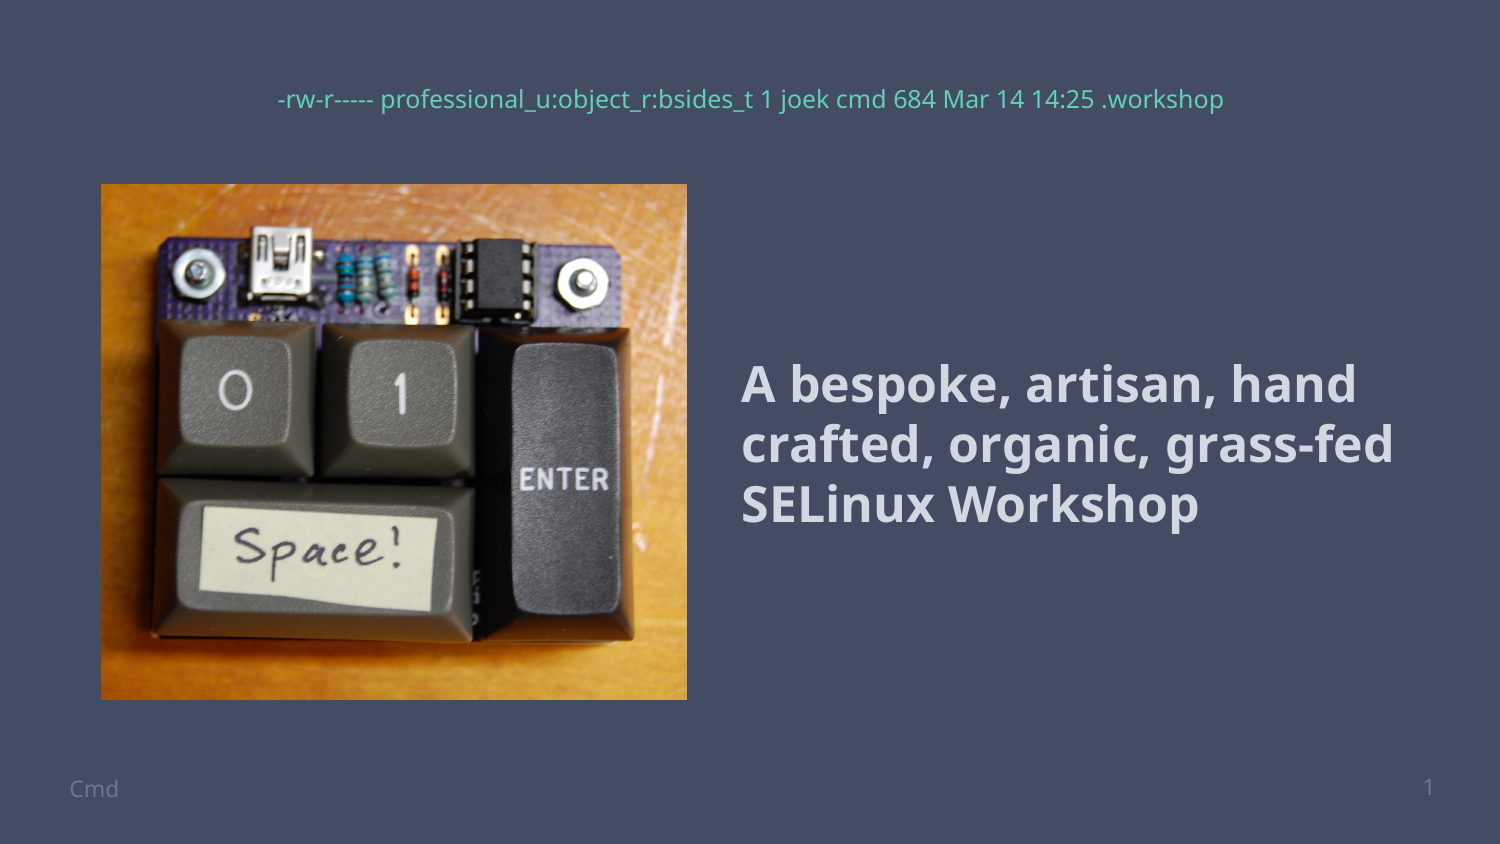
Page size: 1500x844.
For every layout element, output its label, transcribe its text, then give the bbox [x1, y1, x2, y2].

picture [101, 184, 687, 700]
title -rw-r----- professional_u:object_r:bsides_t 1 joek cmd 684 Mar 14 14:25 .workshop [53, 68, 1451, 162]
list A bespoke, artisan, hand crafted, organic, grass-fed SELinux Workshop [726, 184, 1419, 700]
slide_number <number> [1360, 766, 1451, 811]
